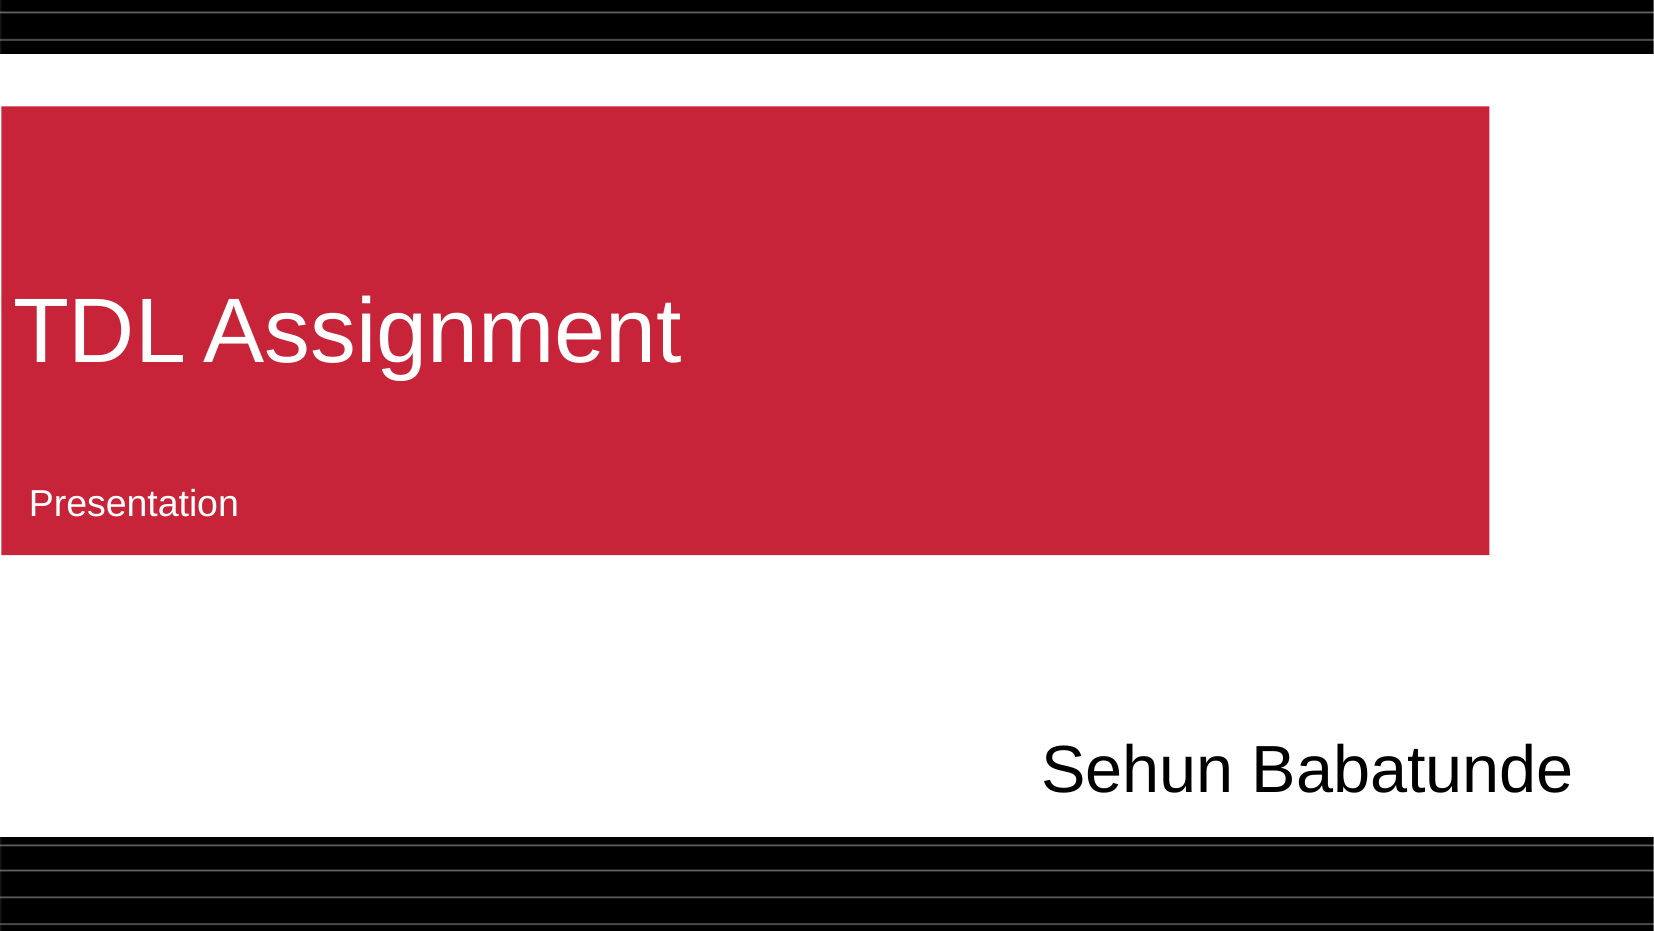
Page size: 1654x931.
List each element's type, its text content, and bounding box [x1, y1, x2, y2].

picture [0, 837, 885, 931]
title TDL Assignment [1, 106, 1490, 556]
text_box Presentation [14, 474, 325, 532]
subtitle Sehun Babatunde [885, 732, 1654, 931]
picture [0, 0, 1654, 54]
